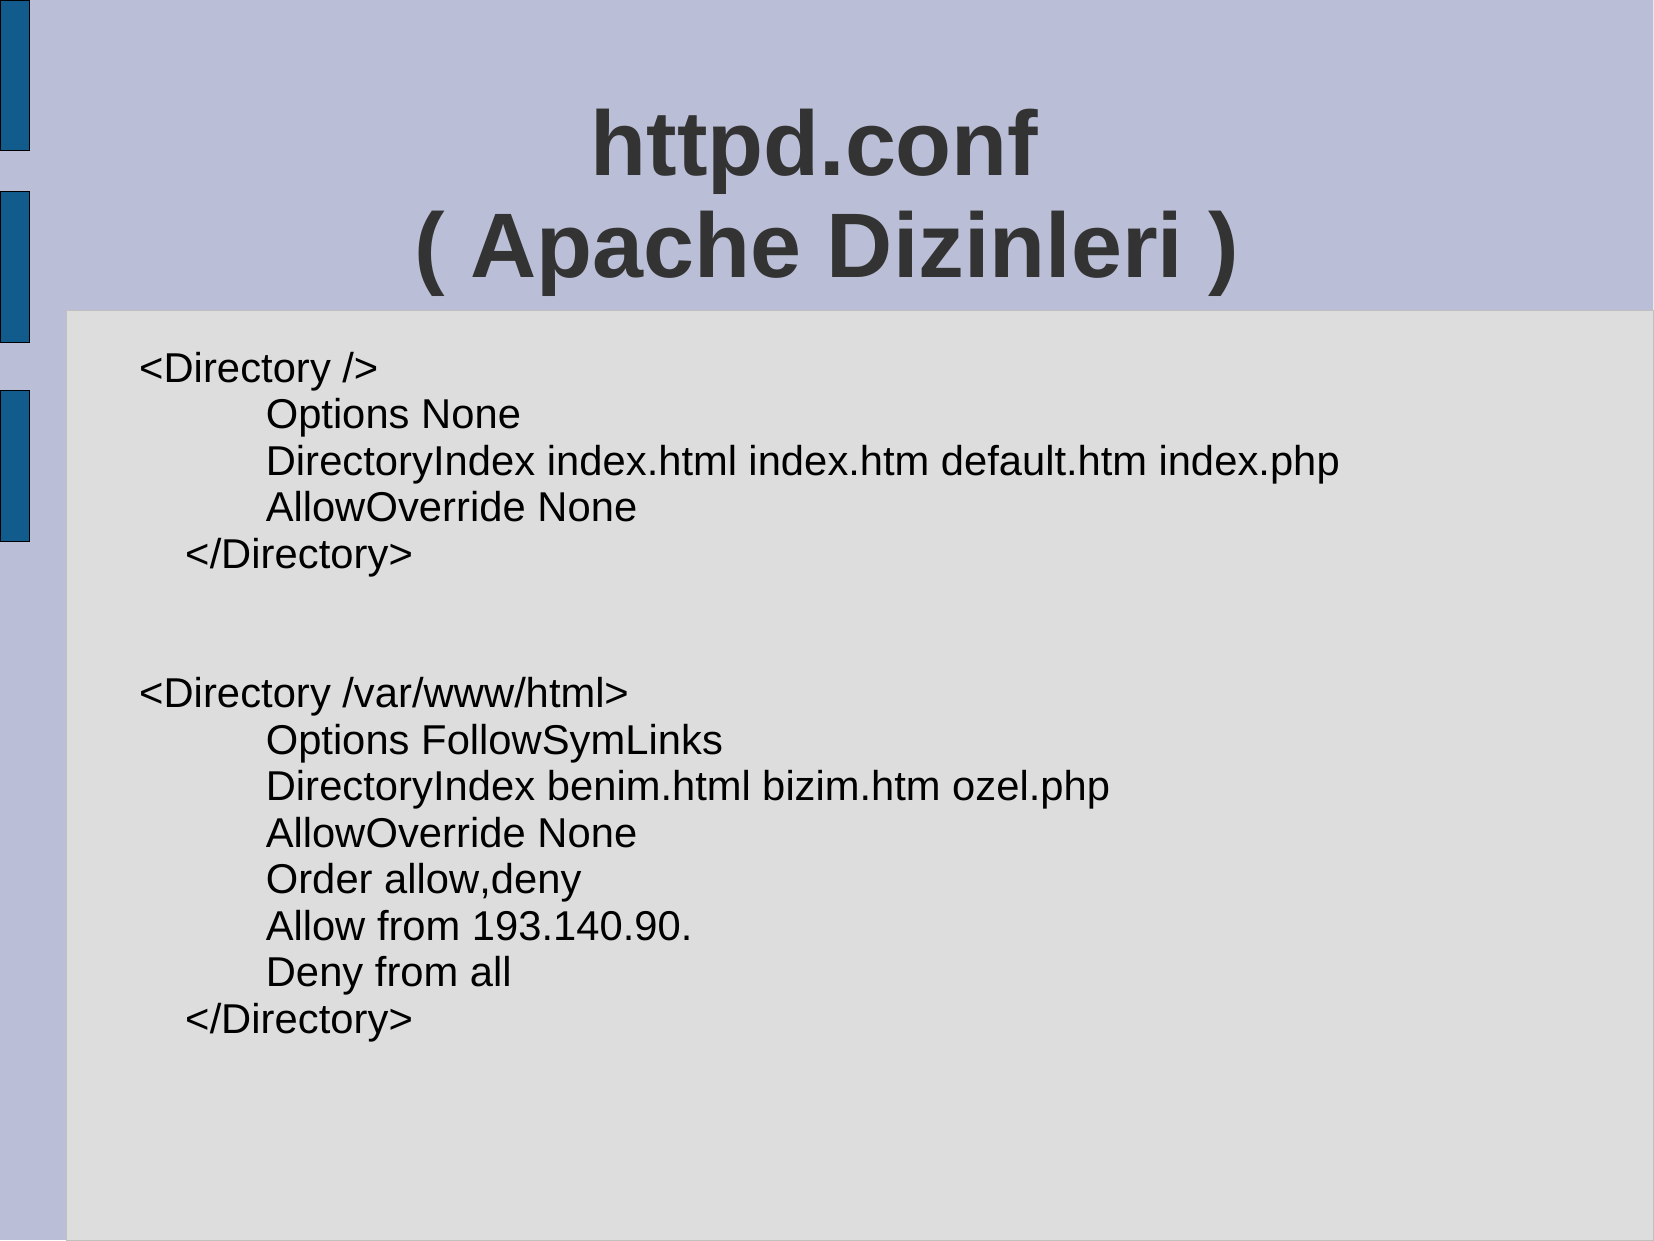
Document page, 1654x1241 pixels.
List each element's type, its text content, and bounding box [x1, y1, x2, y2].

list <Directory /> Options None DirectoryIndex index.html index.htm default.htm index.php AllowOverride None </Directory> <Directory /var/www/html> Options FollowSymLinks DirectoryIndex benim.html bizim.htm ozel.php AllowOverride None Order allow,deny Allow from 193.140.90. Deny from all </Directory> [121, 344, 1534, 1127]
title httpd.conf ( Apache Dizinleri ) [121, 87, 1534, 302]
